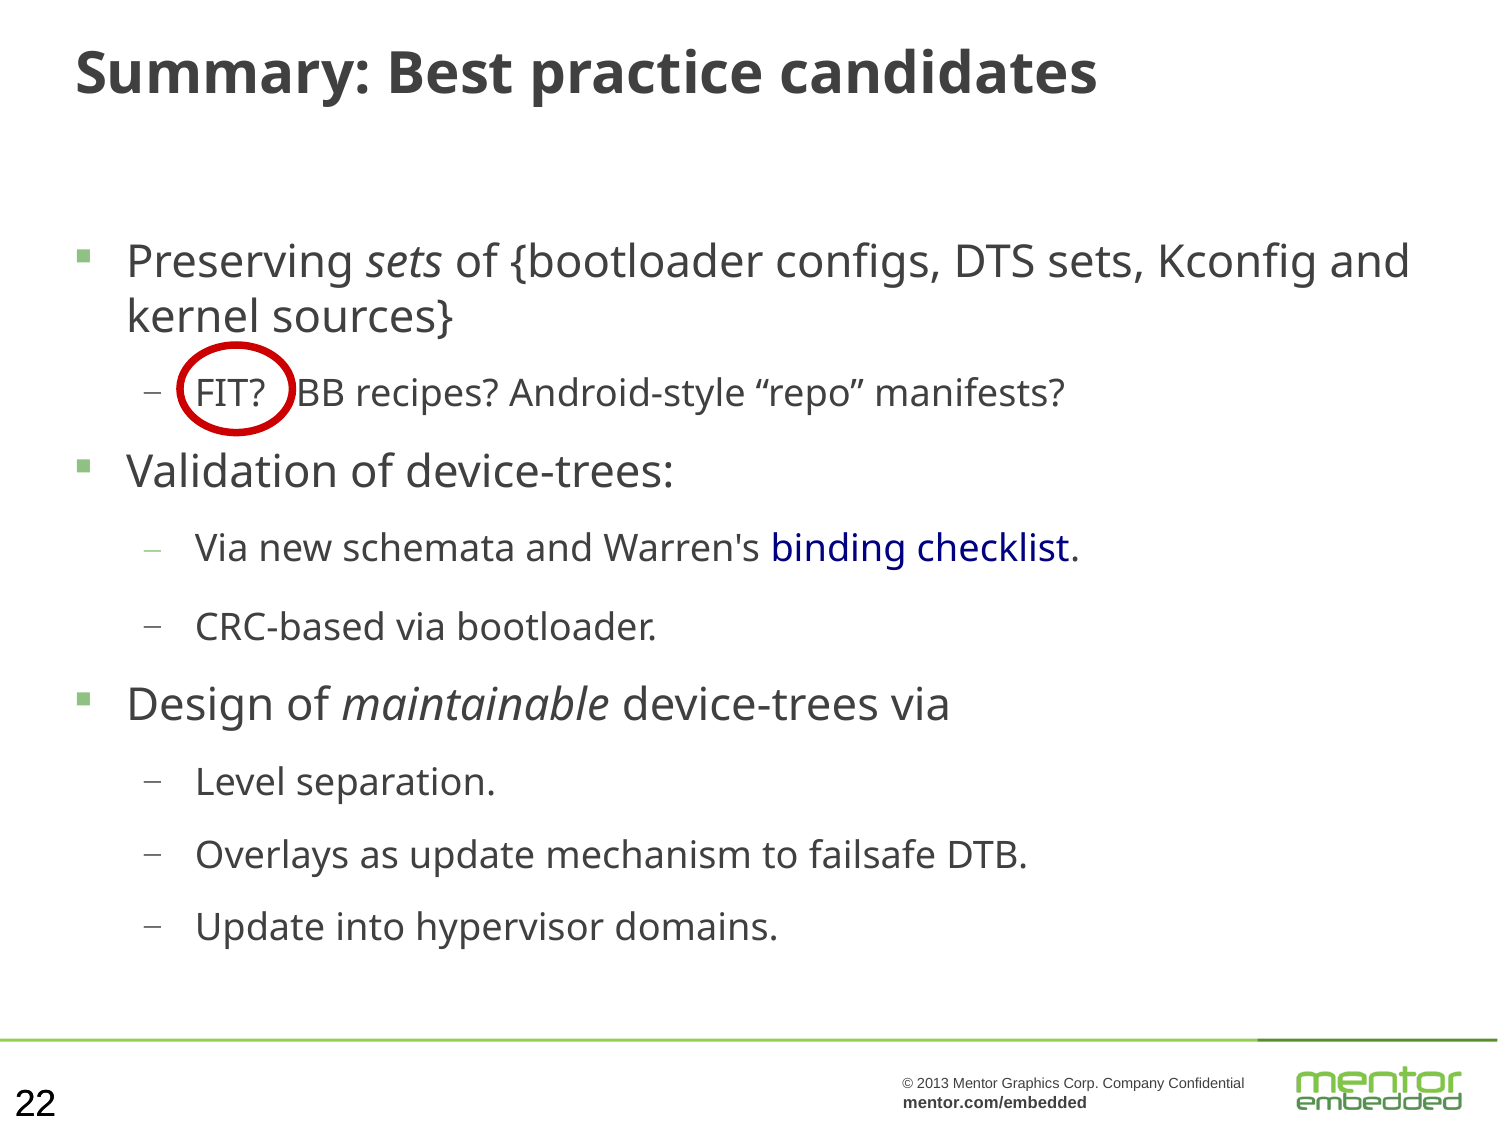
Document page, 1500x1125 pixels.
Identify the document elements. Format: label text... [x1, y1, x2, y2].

list Preserving sets of {bootloader configs, DTS sets, Kconfig and kernel sources} FIT? BB recipes? Android-style “repo” manifests? Validation of device-trees: Via new schemata and Warren's binding checklist. CRC-based via bootloader. Design of maintainable device-trees via Level separation. Overlays as update mechanism to failsafe DTB. Update into hypervisor domains. [0, 224, 1500, 963]
title Summary: Best practice candidates [0, 0, 1500, 113]
picture [1292, 1062, 1464, 1114]
